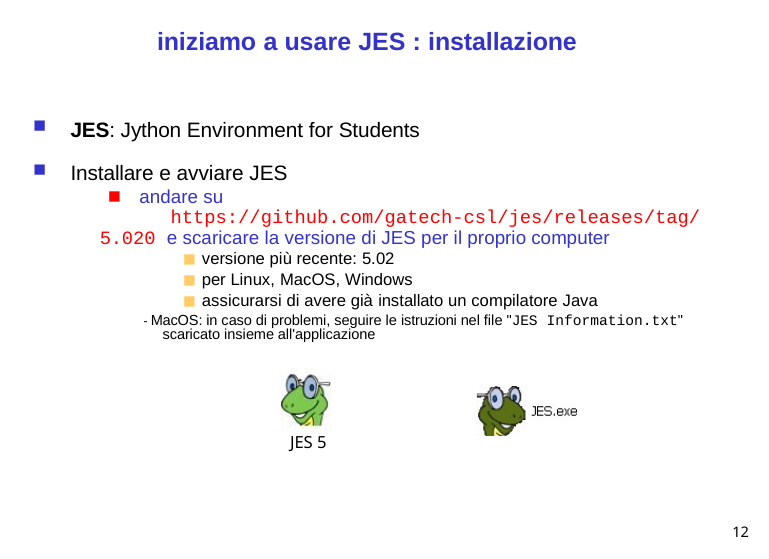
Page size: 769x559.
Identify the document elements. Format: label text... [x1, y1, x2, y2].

text_box JES: Jython Environment for Students Installare e avviare JES andare su https://github.com/gatech-csl/jes/releases/tag/ 5.020 e scaricare la versione di JES per il proprio computer versione più recente: 5.02 per Linux, MacOS, Windows assicurarsi di avere già installato un compilatore Java - MacOS: in caso di problemi, seguire le istruzioni nel file "JES Information.txt" scaricato insieme all'applicazione [29, 114, 720, 324]
title iniziamo a usare JES : installazione [155, 23, 581, 58]
text_box [477, 386, 577, 435]
text_box JES 5 [288, 429, 341, 455]
text_box 12 [730, 520, 750, 543]
text_box [281, 368, 331, 431]
